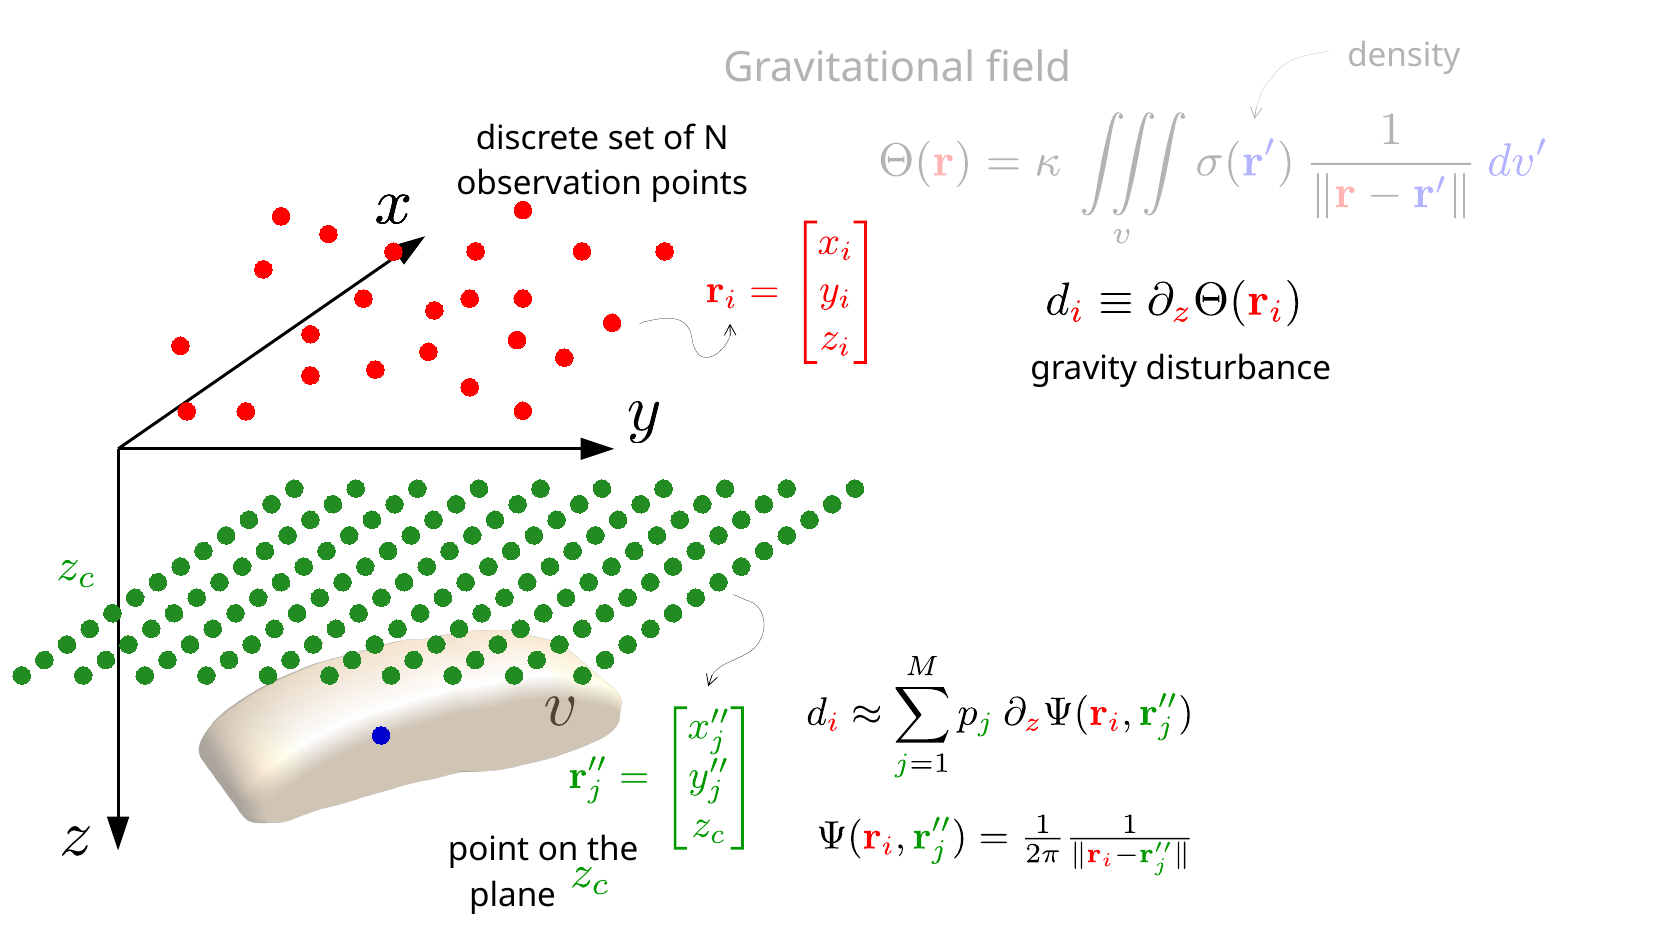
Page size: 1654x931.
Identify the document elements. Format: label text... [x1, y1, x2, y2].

text_box [417, 557, 436, 576]
text_box [158, 651, 177, 669]
text_box [573, 619, 592, 638]
text_box [716, 479, 734, 498]
text_box [664, 557, 682, 576]
text_box [171, 557, 190, 576]
text_box [194, 542, 213, 560]
text_box [197, 666, 216, 685]
text_box [625, 542, 644, 560]
picture [626, 401, 662, 443]
text_box [595, 604, 614, 623]
text_box [508, 331, 526, 349]
text_box [388, 619, 407, 638]
text_box [256, 542, 274, 560]
text_box [217, 526, 235, 545]
text_box [514, 401, 532, 420]
text_box [385, 495, 404, 514]
text_box [755, 495, 773, 514]
text_box [800, 510, 819, 529]
text_box [460, 289, 479, 308]
text_box [603, 313, 621, 332]
text_box [372, 588, 391, 607]
picture [570, 867, 609, 895]
text_box [288, 604, 306, 623]
text_box [103, 604, 122, 623]
text_box [333, 573, 352, 592]
text_box [340, 526, 359, 545]
text_box [641, 619, 660, 638]
text_box [511, 619, 530, 638]
text_box [655, 242, 674, 261]
text_box [514, 201, 532, 219]
text_box [411, 604, 430, 623]
text_box [732, 510, 751, 529]
picture [566, 704, 759, 852]
text_box [686, 542, 705, 560]
text_box [285, 479, 304, 498]
text_box [693, 495, 712, 514]
text_box [505, 666, 523, 685]
text_box [149, 573, 167, 592]
text_box [363, 510, 381, 529]
text_box [177, 402, 196, 421]
text_box [226, 604, 245, 623]
text_box [262, 495, 281, 514]
text_box [686, 588, 705, 607]
text_box [294, 557, 313, 576]
text_box [181, 635, 199, 654]
text_box [236, 402, 255, 421]
text_box [126, 588, 145, 607]
text_box [317, 542, 336, 560]
text_box [579, 573, 598, 592]
text_box [732, 557, 751, 576]
text_box [472, 604, 491, 623]
text_box [379, 542, 397, 560]
text_box [685, 11, 1583, 284]
text_box [508, 495, 527, 514]
text_box [301, 325, 320, 344]
picture [704, 219, 882, 366]
text_box [327, 619, 345, 638]
text_box [434, 588, 452, 607]
text_box [365, 635, 384, 654]
text_box [709, 526, 728, 545]
text_box [586, 526, 605, 545]
text_box [366, 360, 385, 379]
text_box [648, 526, 666, 545]
text_box [346, 479, 365, 498]
text_box gravity disturbance [1015, 336, 1329, 388]
text_box [618, 635, 637, 654]
text_box discrete set of N observation points [413, 106, 792, 195]
text_box [401, 526, 420, 545]
text_box [142, 619, 161, 638]
text_box [12, 666, 31, 685]
text_box [35, 651, 54, 669]
text_box [463, 526, 482, 545]
text_box [240, 510, 258, 529]
text_box [324, 495, 342, 514]
text_box [210, 573, 229, 592]
text_box [525, 526, 543, 545]
picture [374, 194, 413, 224]
text_box [531, 479, 550, 498]
text_box point on the plane [419, 817, 668, 916]
text_box [74, 666, 93, 685]
text_box [278, 526, 297, 545]
text_box [135, 666, 154, 685]
text_box [460, 378, 479, 397]
text_box [777, 526, 796, 545]
text_box [304, 635, 323, 654]
text_box [513, 289, 532, 308]
text_box [265, 619, 284, 638]
text_box [470, 479, 488, 498]
text_box [97, 651, 115, 669]
text_box [466, 242, 485, 261]
text_box [301, 366, 320, 385]
text_box [456, 573, 475, 592]
text_box [443, 666, 462, 685]
text_box [384, 242, 403, 261]
text_box [593, 479, 611, 498]
text_box [395, 573, 413, 592]
text_box [354, 289, 373, 308]
text_box [419, 342, 438, 361]
text_box [272, 573, 290, 592]
text_box [664, 604, 682, 623]
text_box [709, 573, 728, 592]
text_box [570, 495, 589, 514]
text_box [301, 510, 320, 529]
text_box [319, 225, 338, 243]
text_box [249, 588, 268, 607]
text_box [573, 242, 591, 261]
text_box [846, 479, 864, 498]
text_box [349, 604, 368, 623]
text_box [233, 557, 252, 576]
text_box [404, 651, 423, 669]
text_box [602, 557, 621, 576]
text_box [486, 510, 504, 529]
text_box [408, 479, 427, 498]
text_box [631, 495, 650, 514]
text_box [495, 588, 514, 607]
text_box [755, 542, 773, 560]
text_box [502, 542, 520, 560]
text_box [596, 651, 614, 669]
text_box [618, 588, 637, 607]
text_box [557, 588, 575, 607]
text_box [203, 619, 222, 638]
text_box [777, 479, 796, 498]
text_box [518, 573, 537, 592]
text_box [425, 301, 444, 320]
text_box [165, 604, 183, 623]
text_box [58, 635, 76, 654]
text_box [119, 635, 138, 654]
text_box [220, 651, 238, 669]
text_box [488, 635, 507, 654]
text_box [670, 510, 689, 529]
text_box [259, 666, 277, 685]
text_box [550, 635, 569, 654]
text_box [272, 207, 290, 226]
text_box [641, 573, 660, 592]
text_box [372, 726, 390, 745]
text_box [80, 619, 99, 638]
text_box [534, 604, 553, 623]
text_box [466, 651, 485, 669]
picture [1043, 278, 1305, 329]
picture [806, 656, 1194, 778]
text_box [547, 510, 566, 529]
text_box [427, 635, 446, 654]
text_box [823, 495, 842, 514]
text_box [281, 651, 300, 669]
text_box [479, 557, 498, 576]
text_box [320, 666, 339, 685]
text_box [171, 336, 190, 355]
text_box [440, 542, 459, 560]
text_box [242, 635, 261, 654]
text_box [654, 479, 673, 498]
text_box [573, 666, 592, 685]
text_box [382, 666, 400, 685]
text_box [424, 510, 443, 529]
text_box [555, 348, 574, 367]
text_box [541, 557, 559, 576]
text_box [527, 651, 546, 669]
picture [59, 826, 93, 856]
text_box [187, 588, 206, 607]
text_box [447, 495, 466, 514]
text_box [609, 510, 627, 529]
text_box [254, 260, 273, 279]
picture [816, 814, 1190, 876]
text_box [563, 542, 582, 560]
picture [56, 560, 95, 588]
text_box [310, 588, 329, 607]
text_box [450, 619, 468, 638]
text_box [356, 557, 375, 576]
text_box [343, 651, 361, 669]
